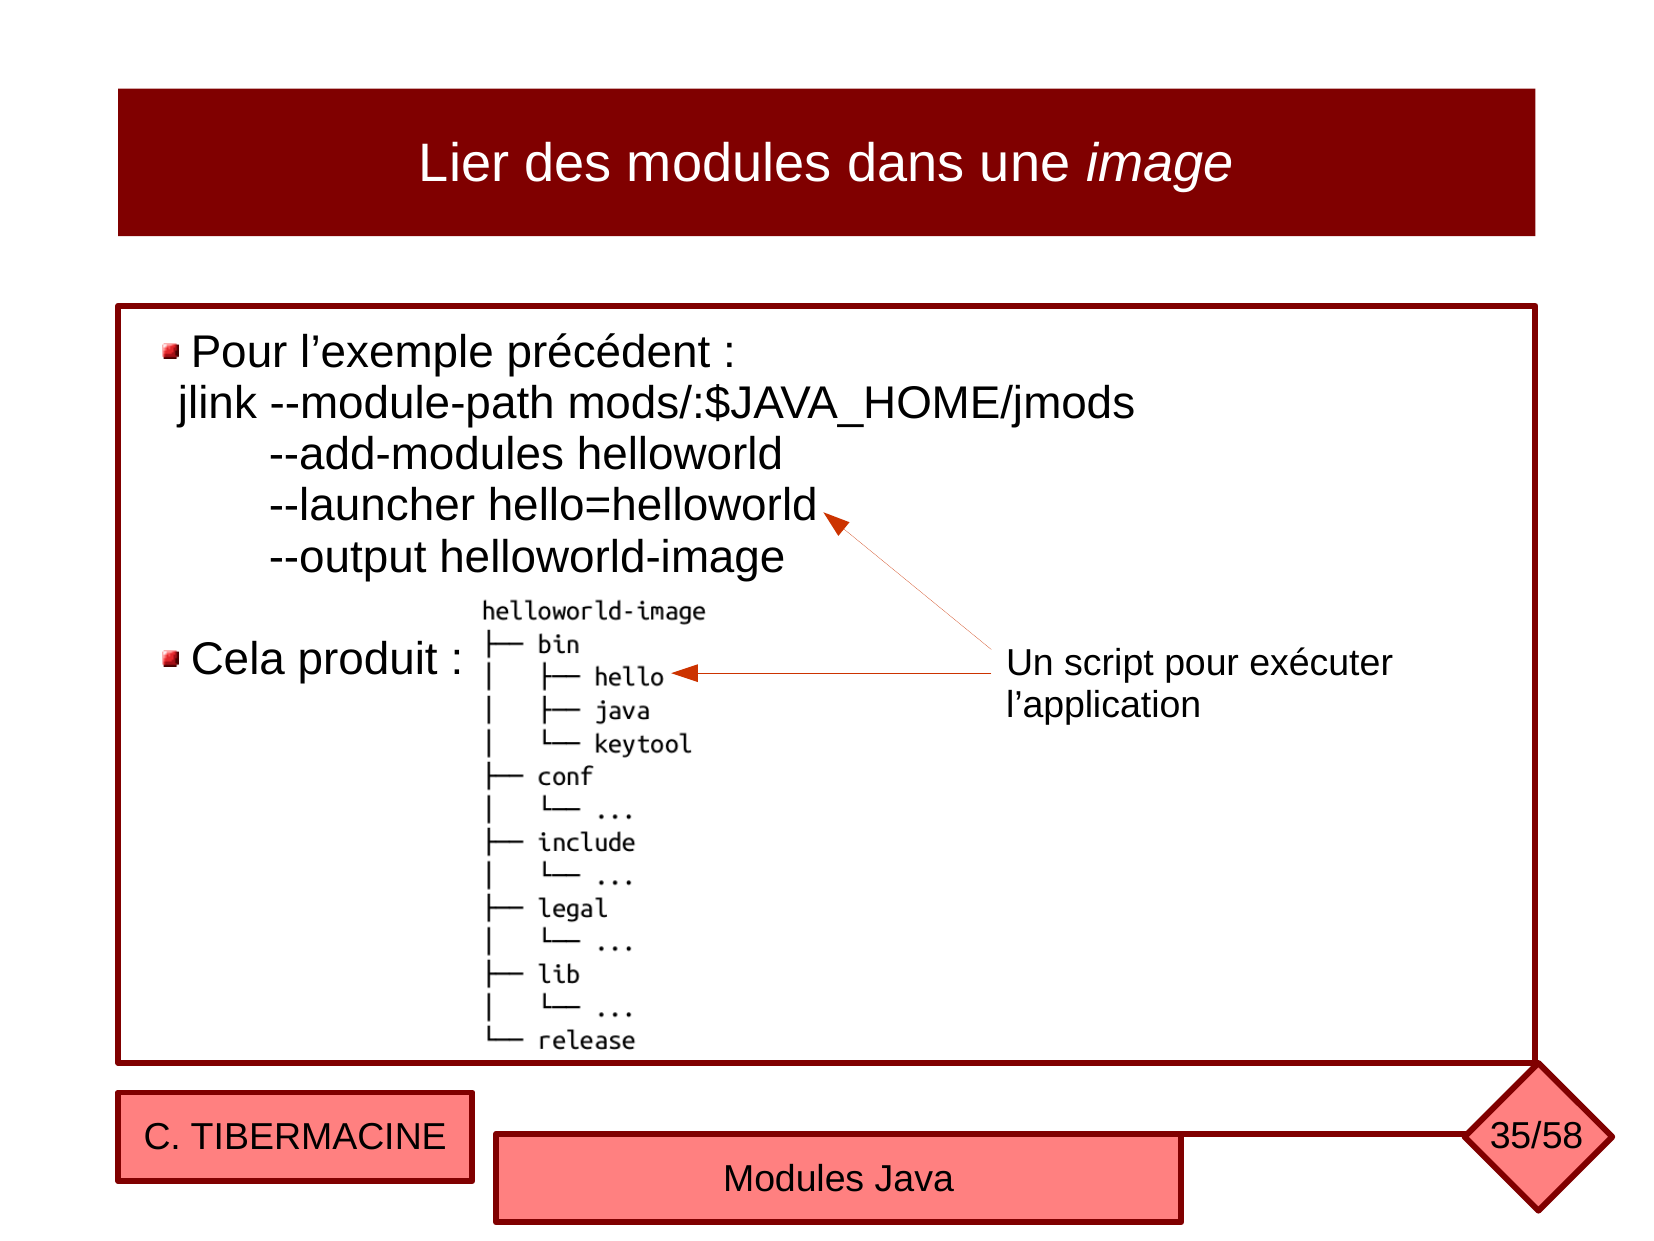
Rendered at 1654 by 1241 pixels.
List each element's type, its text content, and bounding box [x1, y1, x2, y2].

text_box [1494, 1062, 1583, 1107]
text_box C. TIBERMACINE [118, 1092, 473, 1182]
picture [465, 1063, 729, 1073]
text_box Pour l’exemple précédent : jlink --module-path mods/:$JAVA_HOME/jmods --add-modules helloworld --launcher hello=helloworld --output helloworld-image Cela produit : [118, 305, 1536, 1063]
text_box <numéro>/58 [1475, 1107, 1654, 1164]
text_box [1491, 1164, 1586, 1211]
text_box [1464, 1126, 1475, 1148]
picture [162, 343, 179, 359]
picture [162, 650, 179, 667]
text_box Modules Java [496, 1133, 1182, 1223]
text_box Lier des modules dans une image [118, 88, 1536, 237]
